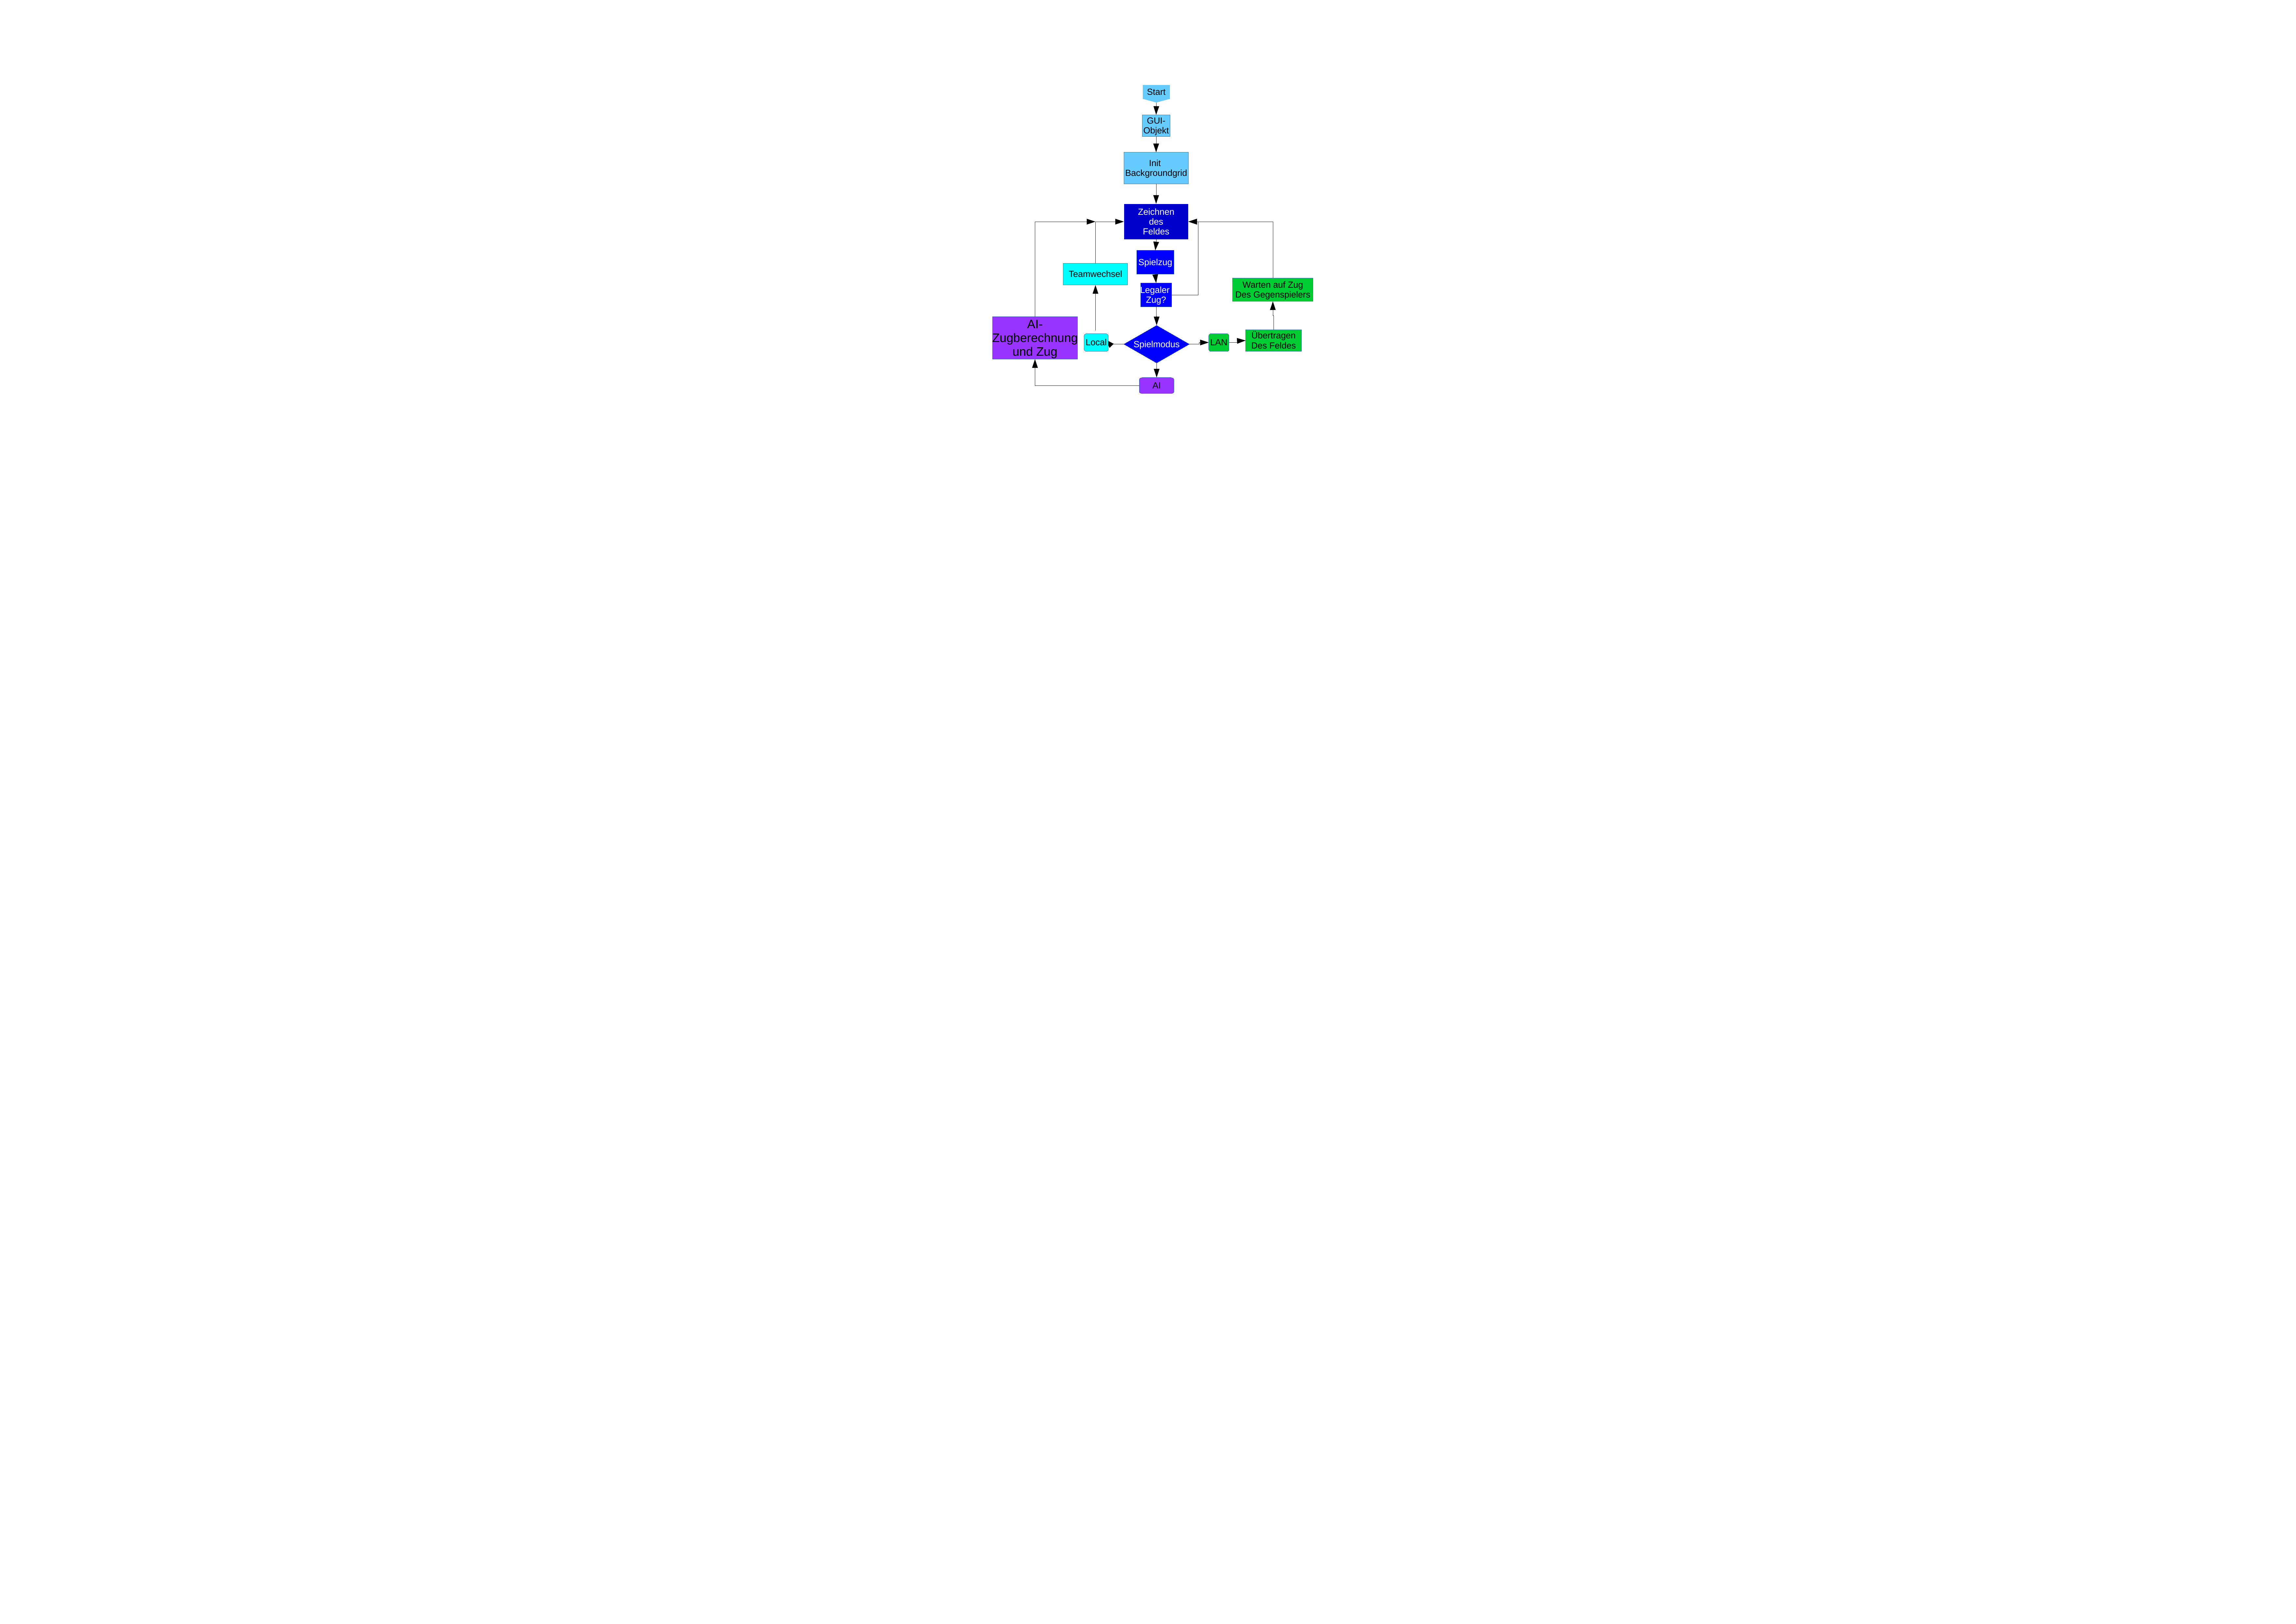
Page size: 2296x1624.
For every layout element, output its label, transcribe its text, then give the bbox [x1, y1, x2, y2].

text_box Warten auf Zug Des Gegenspielers [1232, 278, 1313, 301]
text_box LAN [1208, 333, 1229, 351]
text_box Teamwechsel [1063, 263, 1128, 285]
text_box AI [1139, 377, 1174, 394]
text_box AI- Zugberechnung und Zug [992, 316, 1078, 359]
text_box Init Backgroundgrid [1124, 152, 1189, 184]
text_box Local [1084, 333, 1108, 351]
text_box Legaler Zug? [1140, 283, 1172, 307]
text_box Spielzug [1137, 250, 1174, 274]
text_box GUI- Objekt [1142, 115, 1170, 137]
text_box Zeichnen des Feldes [1124, 204, 1189, 240]
text_box Übertragen Des Feldes [1245, 330, 1302, 351]
text_box Spielmodus [1124, 325, 1190, 363]
text_box Start [1142, 85, 1170, 103]
